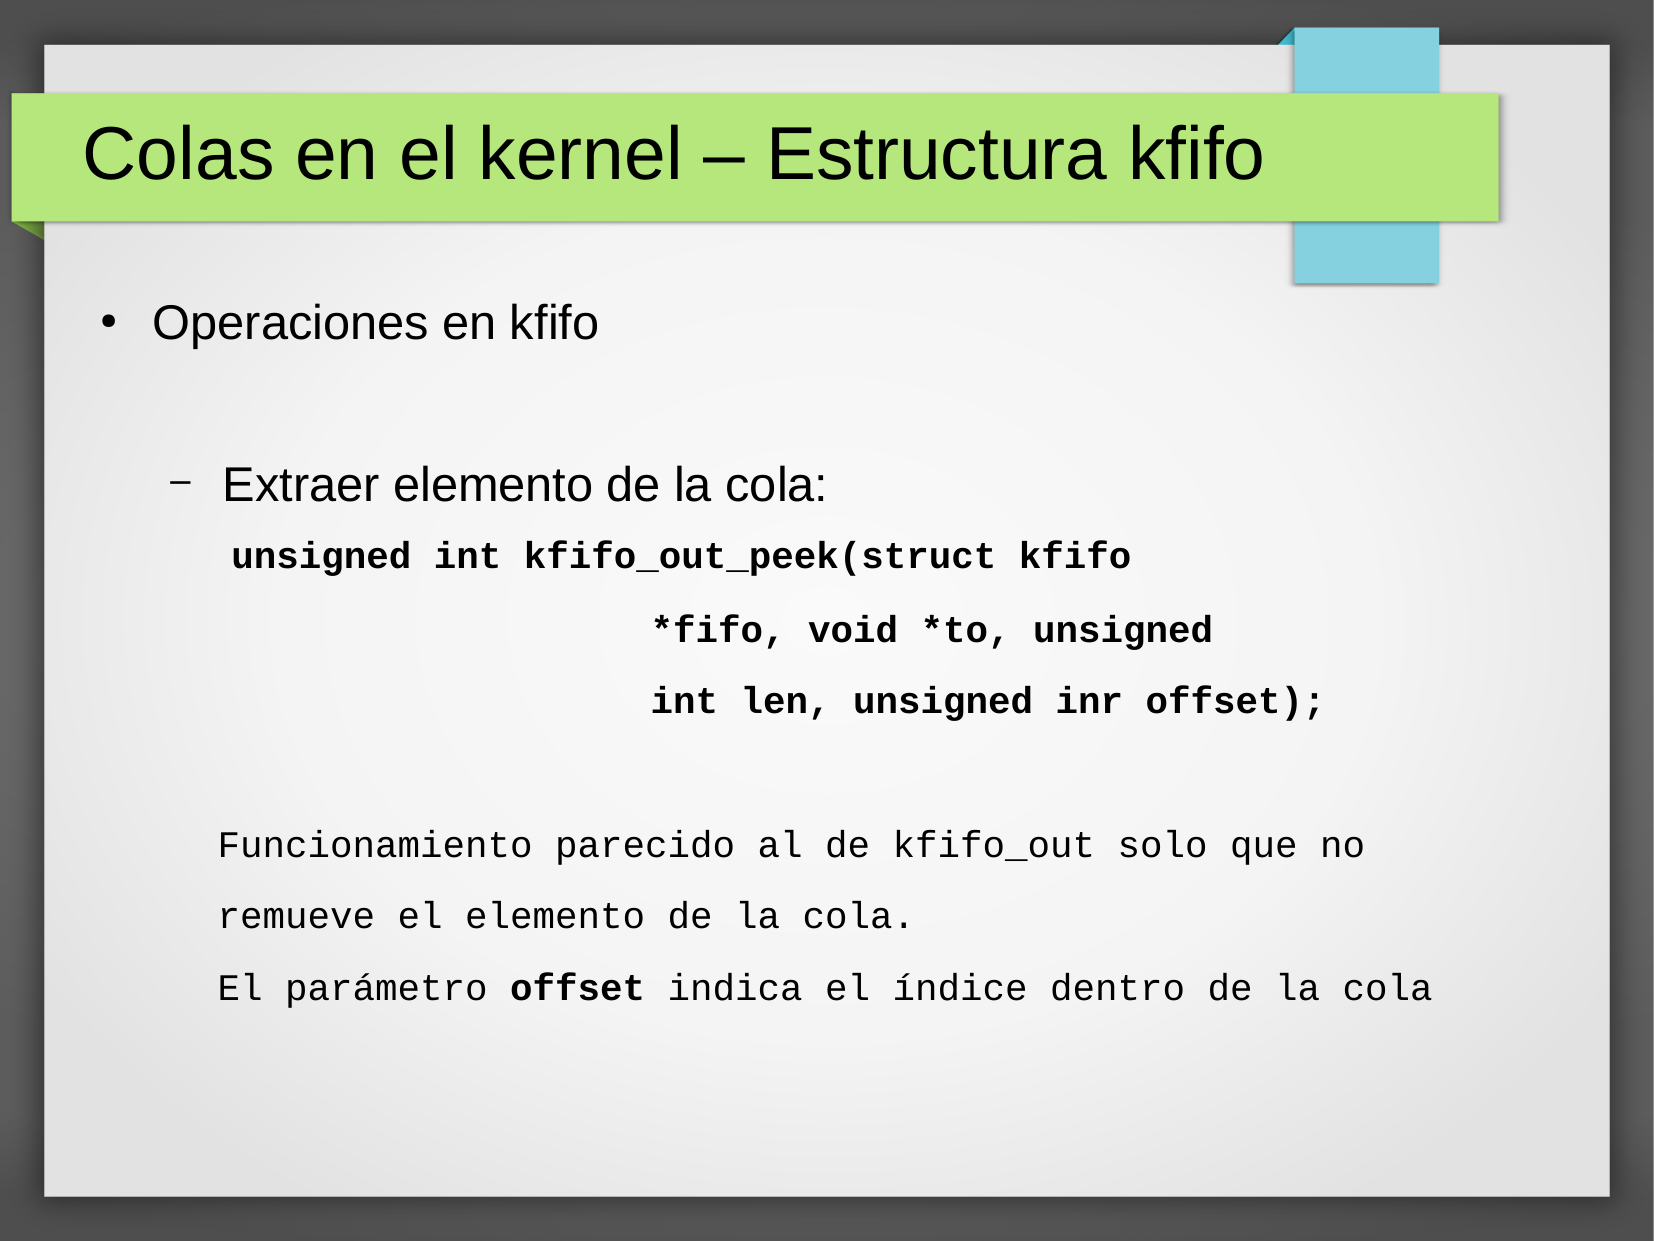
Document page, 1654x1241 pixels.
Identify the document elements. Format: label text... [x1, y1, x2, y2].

title Colas en el kernel – Estructura kfifo [82, 69, 1465, 238]
list Operaciones en kfifo Extraer elemento de la cola: unsigned int kfifo_out_peek(struct kfifo *fifo, void *to, unsigned int len, unsigned inr offset); Funcionamiento parecido al de kfifo_out solo que no remueve el elemento de la cola. El parámetro offset indica el índice dentro de la cola [82, 295, 1571, 1015]
picture [0, 0, 1654, 1241]
